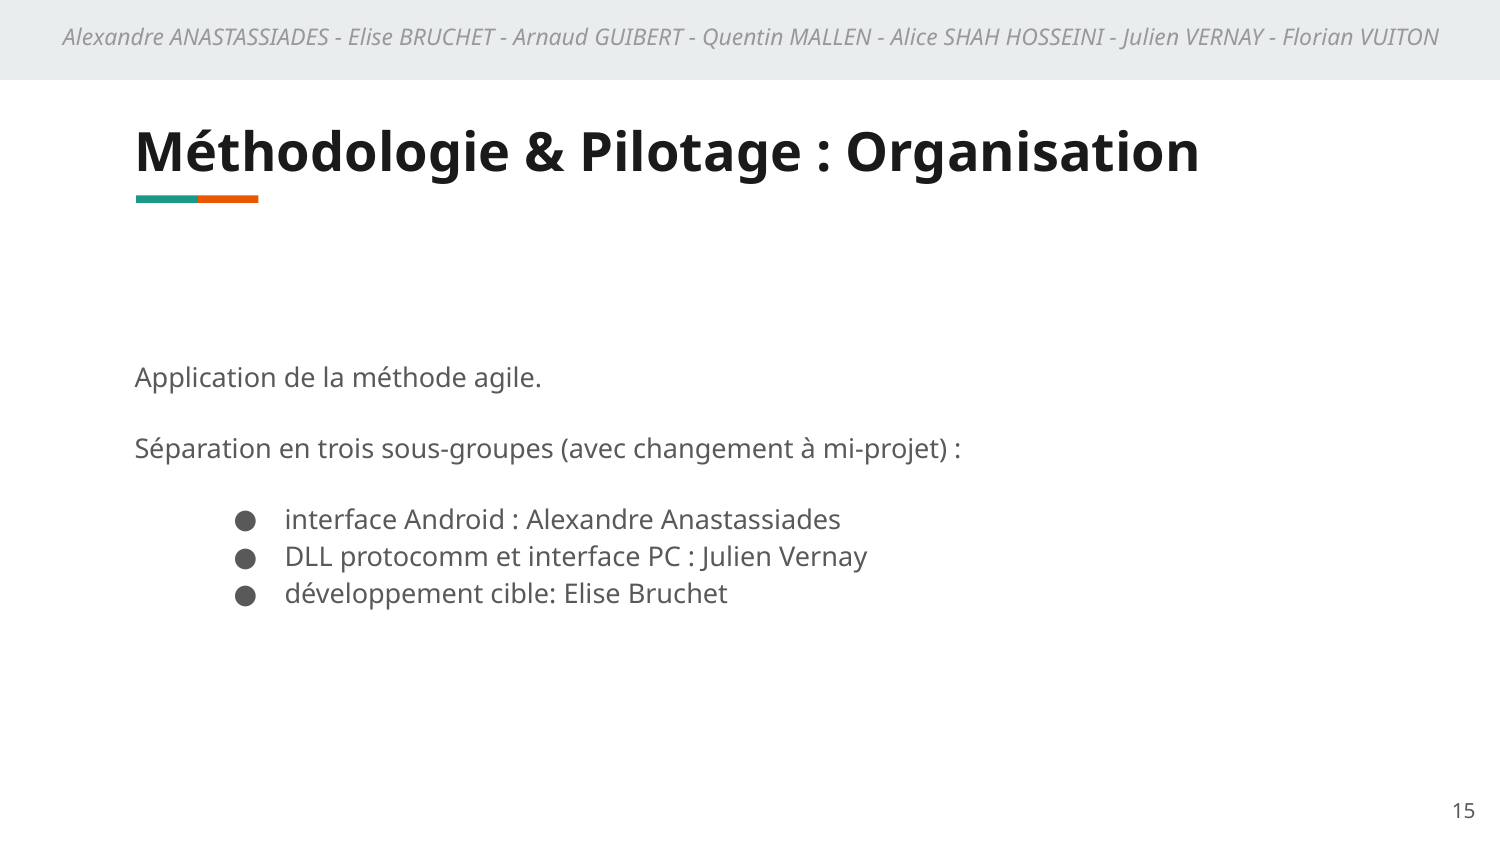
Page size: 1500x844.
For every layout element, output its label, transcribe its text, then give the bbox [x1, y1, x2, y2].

slide_number <numéro> [1400, 779, 1491, 844]
list Application de la méthode agile. Séparation en trois sous-groupes (avec changement à mi-projet) : interface Android : Alexandre Anastassiades DLL protocomm et interface PC : Julien Vernay développement cible: Elise Bruchet [119, 341, 1381, 712]
text_box Alexandre ANASTASSIADES - Elise BRUCHET - Arnaud GUIBERT - Quentin MALLEN - Alice SHAH HOSSEINI - Julien VERNAY - Florian VUITON [11, 7, 1493, 67]
title Méthodologie & Pilotage : Organisation [119, 102, 1381, 191]
